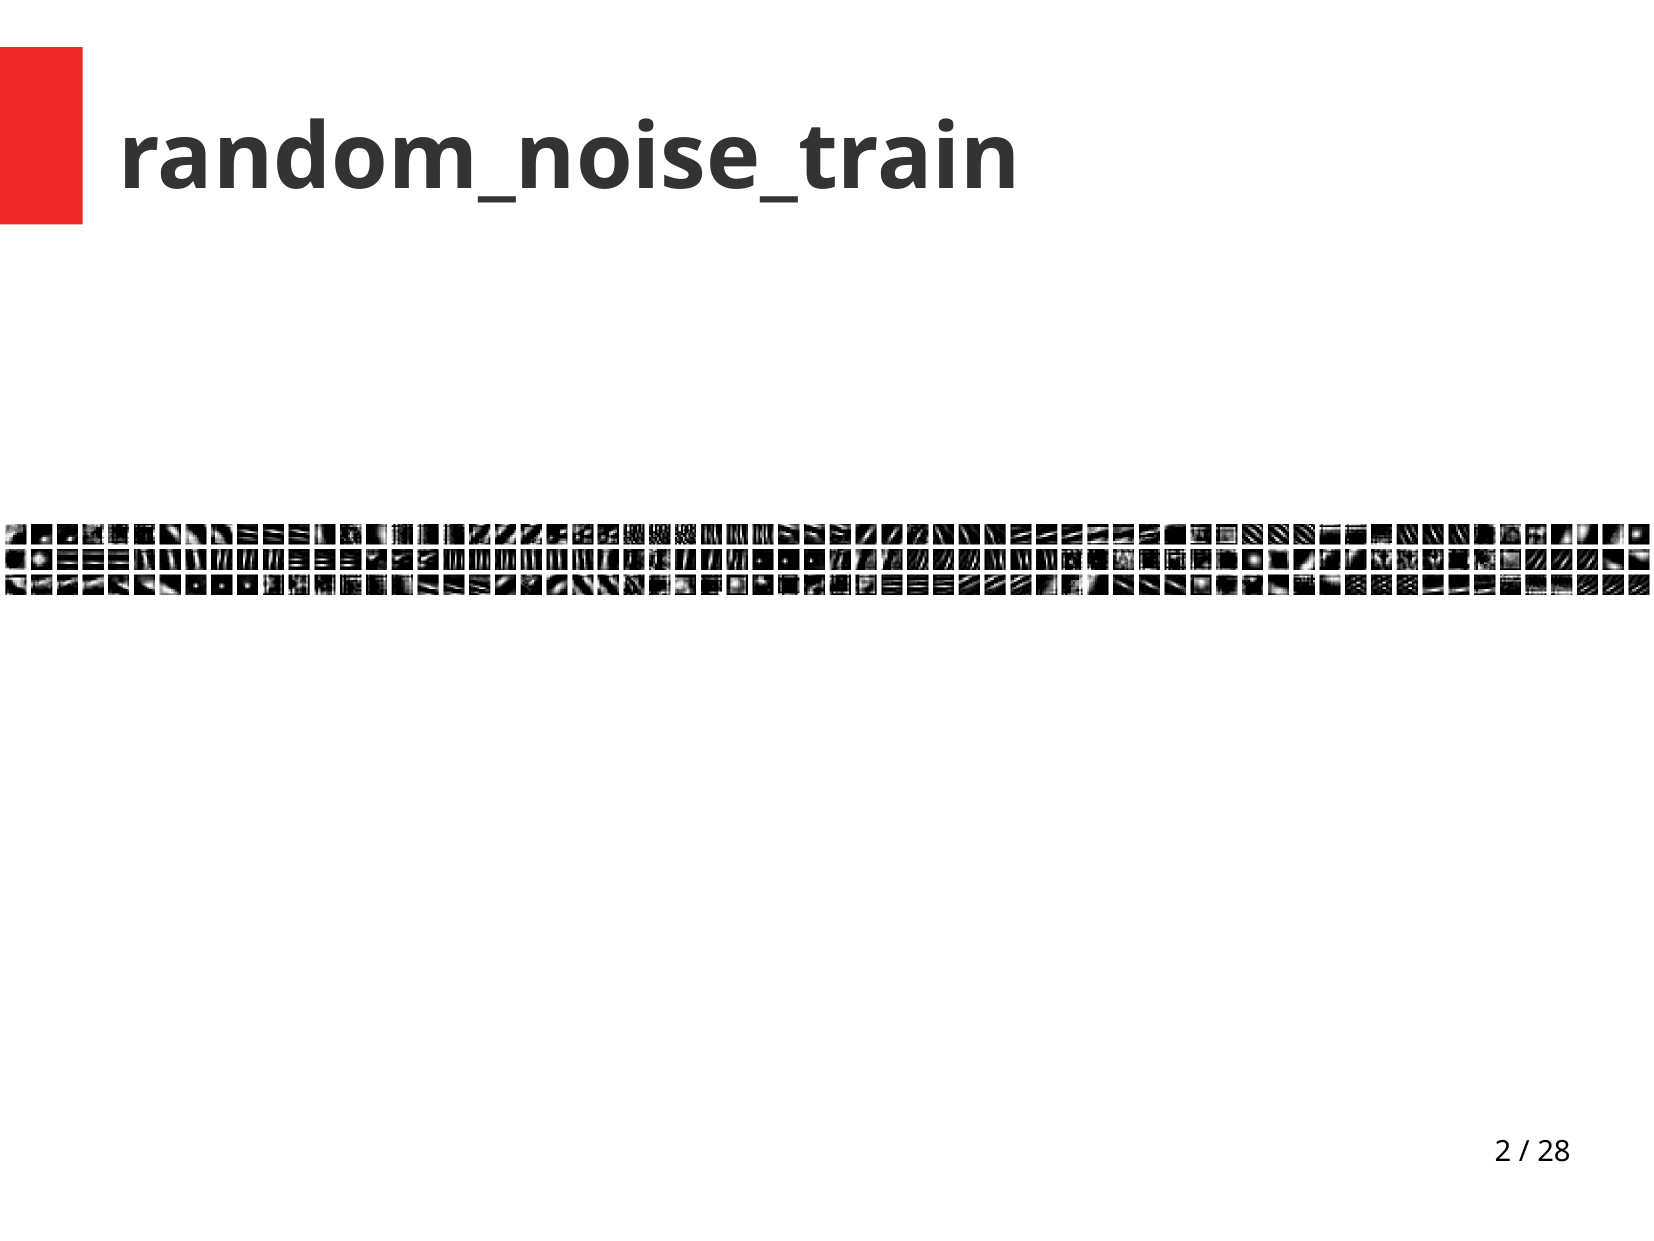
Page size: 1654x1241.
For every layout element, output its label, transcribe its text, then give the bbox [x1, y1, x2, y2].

picture [0, 519, 1654, 601]
title random_noise_train [118, 49, 1571, 257]
